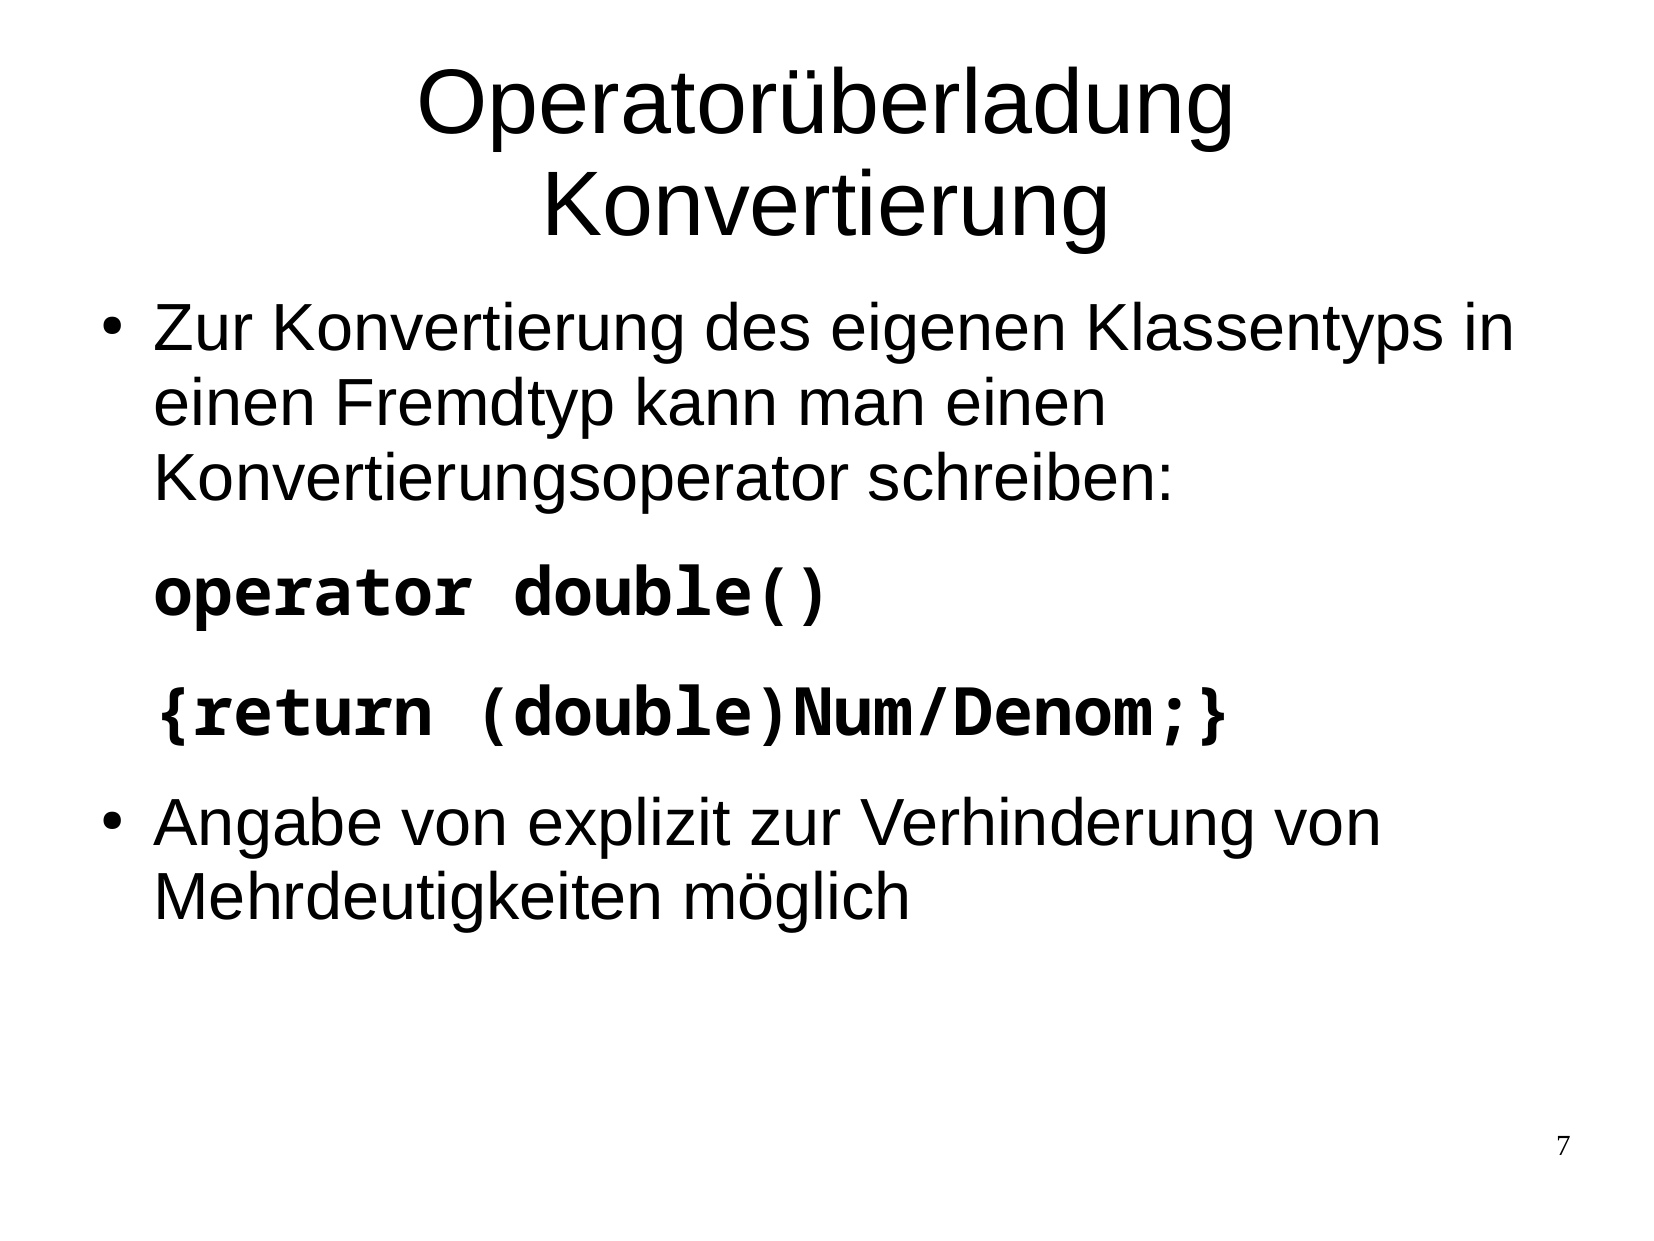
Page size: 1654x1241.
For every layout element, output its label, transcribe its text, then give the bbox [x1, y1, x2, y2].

title Operatorüberladung Konvertierung [82, 49, 1571, 257]
list Zur Konvertierung des eigenen Klassentyps in einen Fremdtyp kann man einen Konvertierungsoperator schreiben: operator double() {return (double)Num/Denom;} Angabe von explizit zur Verhinderung von Mehrdeutigkeiten möglich [82, 290, 1571, 1109]
